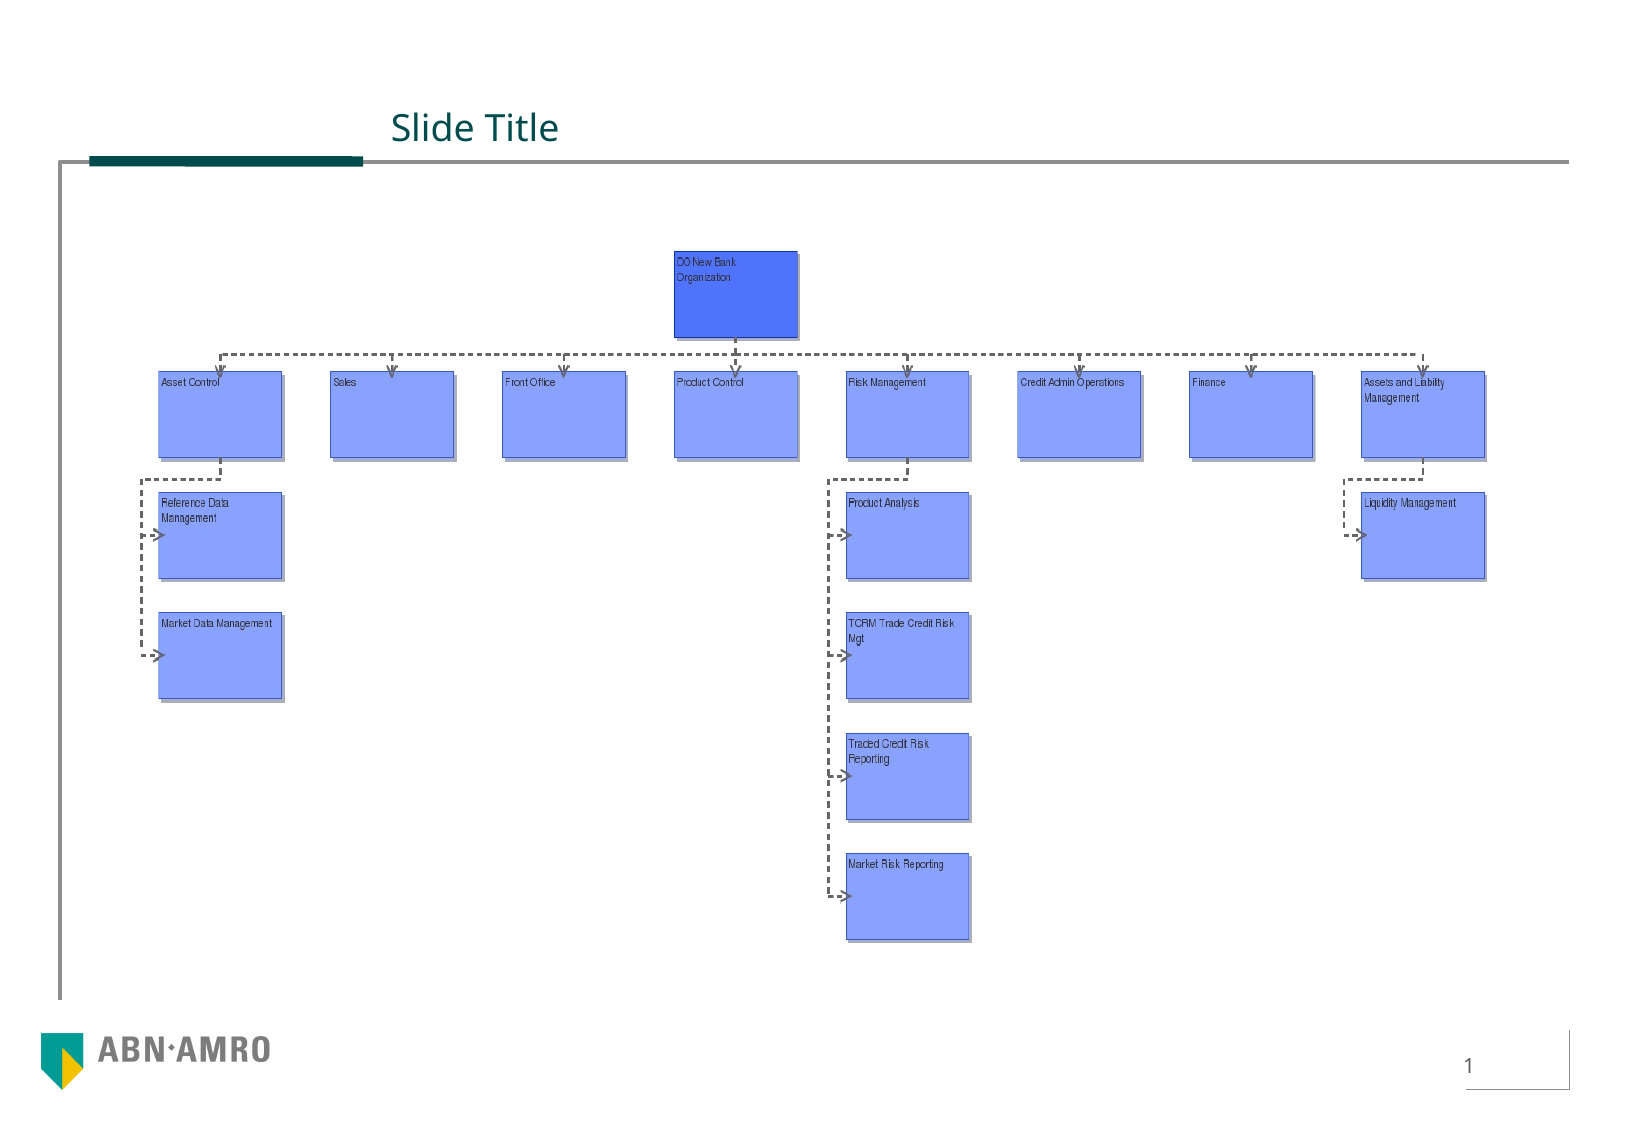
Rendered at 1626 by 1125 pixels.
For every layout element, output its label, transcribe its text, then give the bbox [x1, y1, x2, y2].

picture [39, 1031, 272, 1092]
picture [88, 187, 1536, 1004]
title Slide Title [390, 0, 1570, 153]
